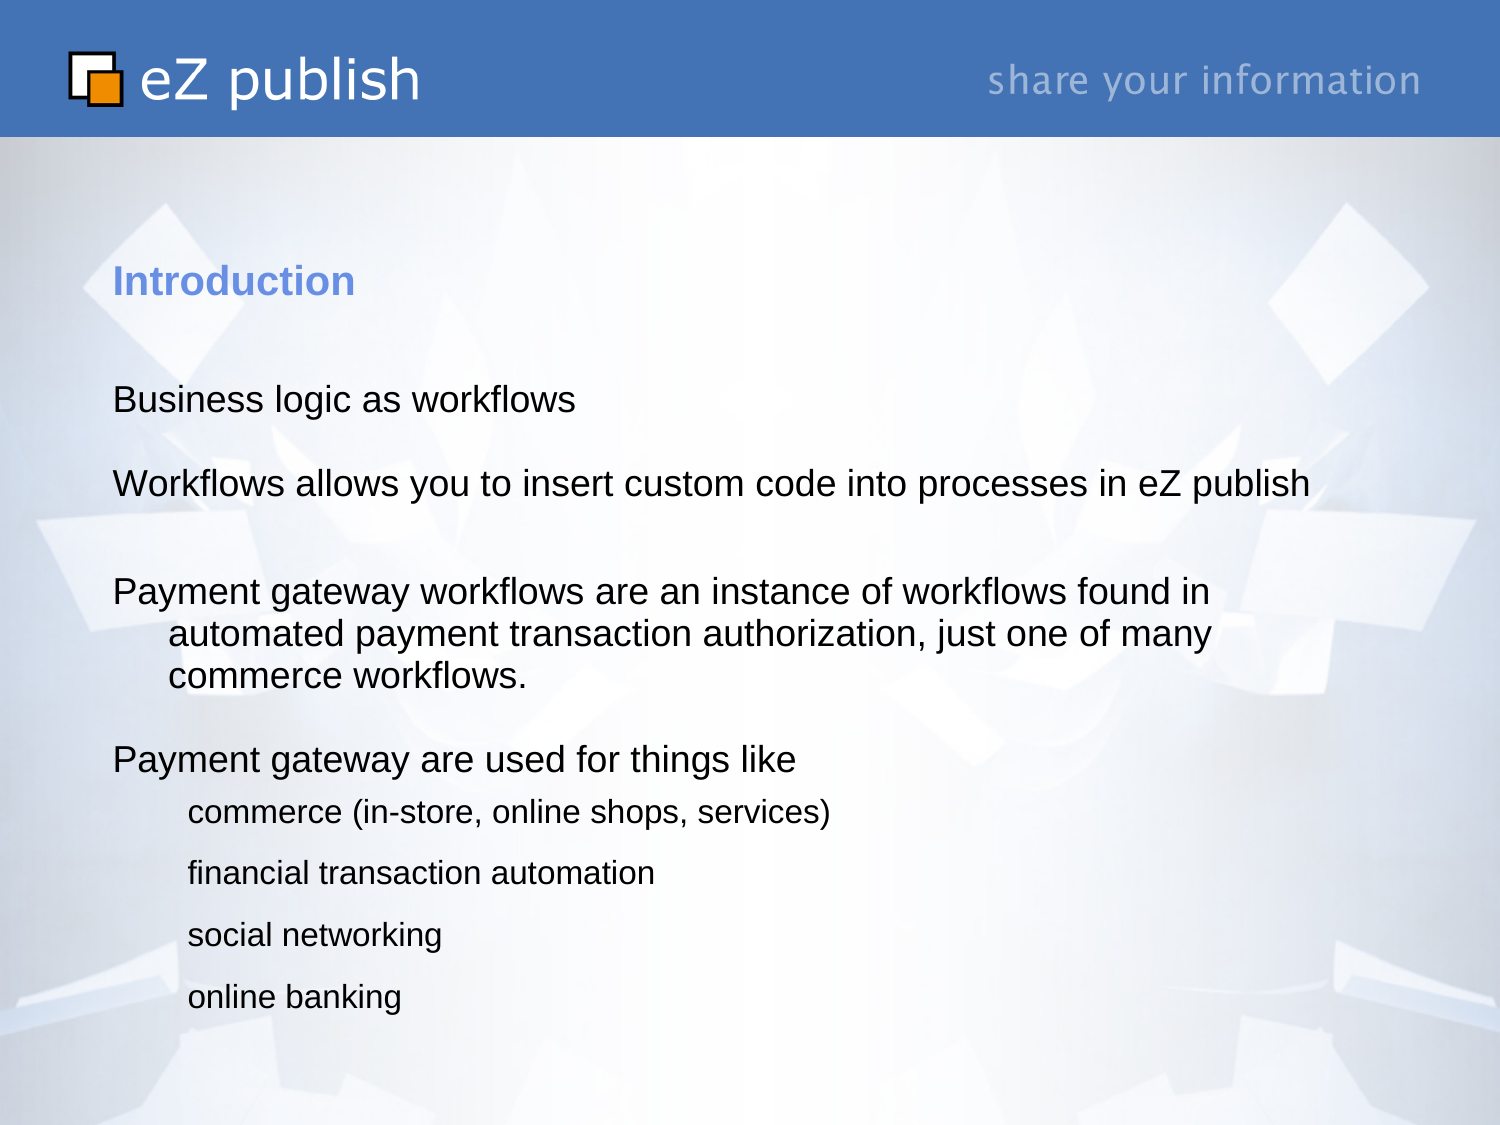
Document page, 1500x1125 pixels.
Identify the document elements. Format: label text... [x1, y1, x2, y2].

title Introduction [112, 237, 1500, 325]
picture [0, 0, 1500, 1125]
list Business logic as workflows Workflows allows you to insert custom code into processes in eZ publish Payment gateway workflows are an instance of workflows found in automated payment transaction authorization, just one of many commerce workflows. Payment gateway are used for things like commerce (in-store, online shops, services) financial transaction automation social networking online banking [112, 324, 1388, 1016]
